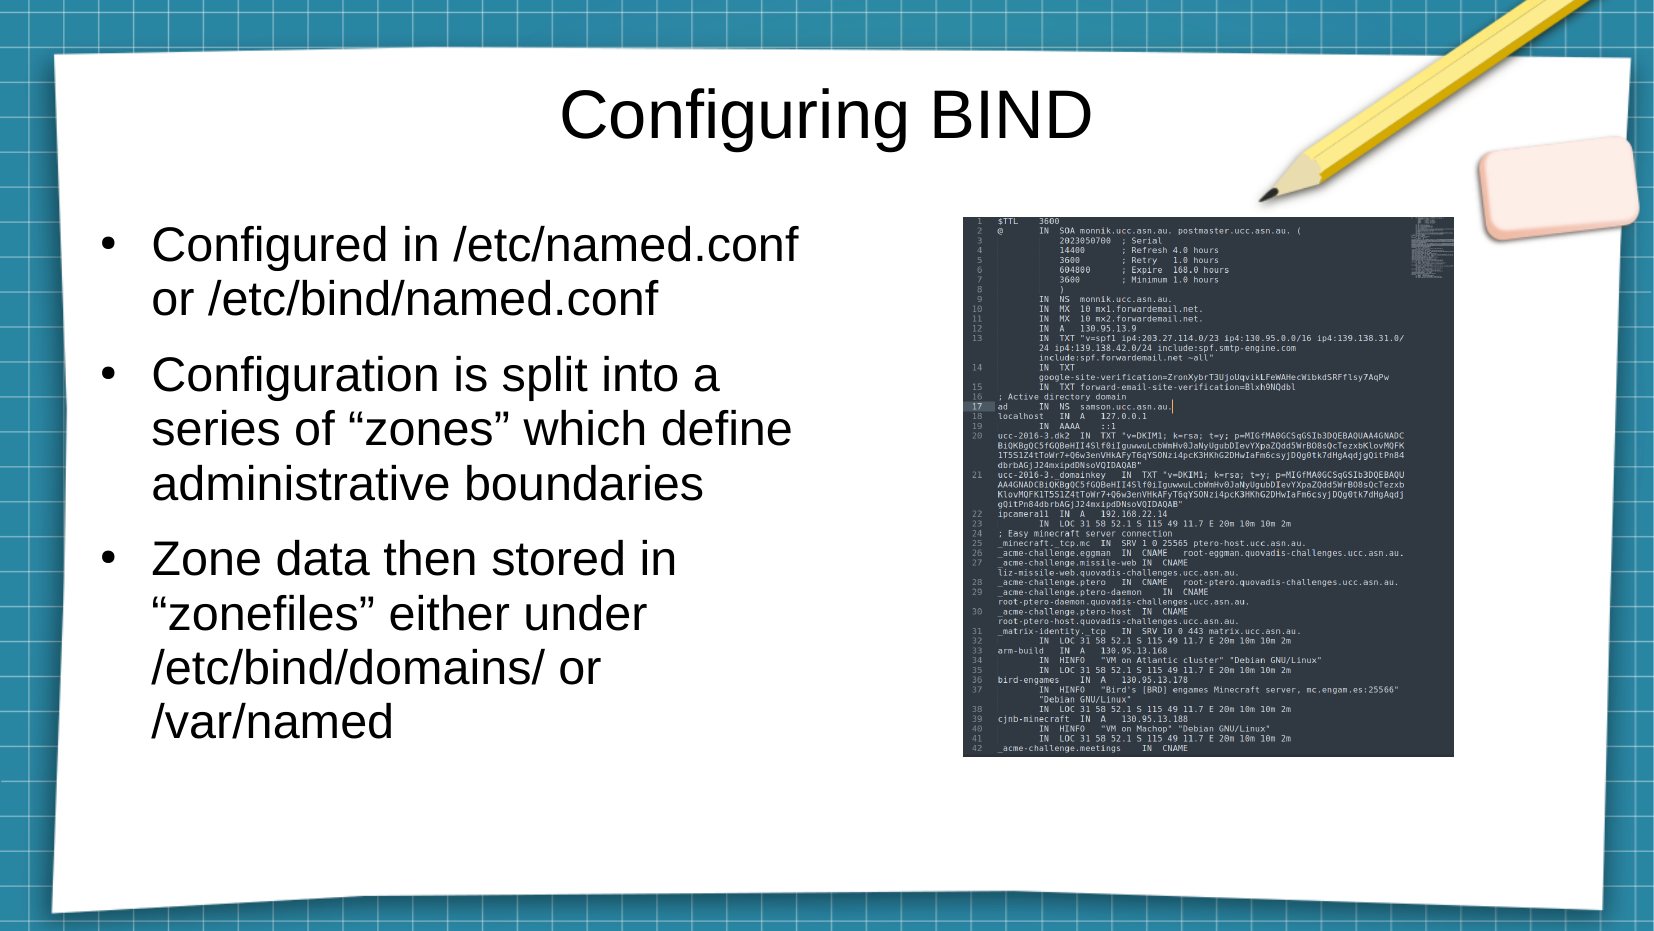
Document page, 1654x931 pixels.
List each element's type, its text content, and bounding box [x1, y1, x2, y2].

list Configured in /etc/named.conf or /etc/bind/named.conf Configuration is split into a series of “zones” which define administrative boundaries Zone data then stored in “zonefiles” either under /etc/bind/domains/ or /var/named [82, 217, 809, 758]
picture [0, 0, 1654, 931]
title Configuring BIND [82, 37, 1571, 193]
